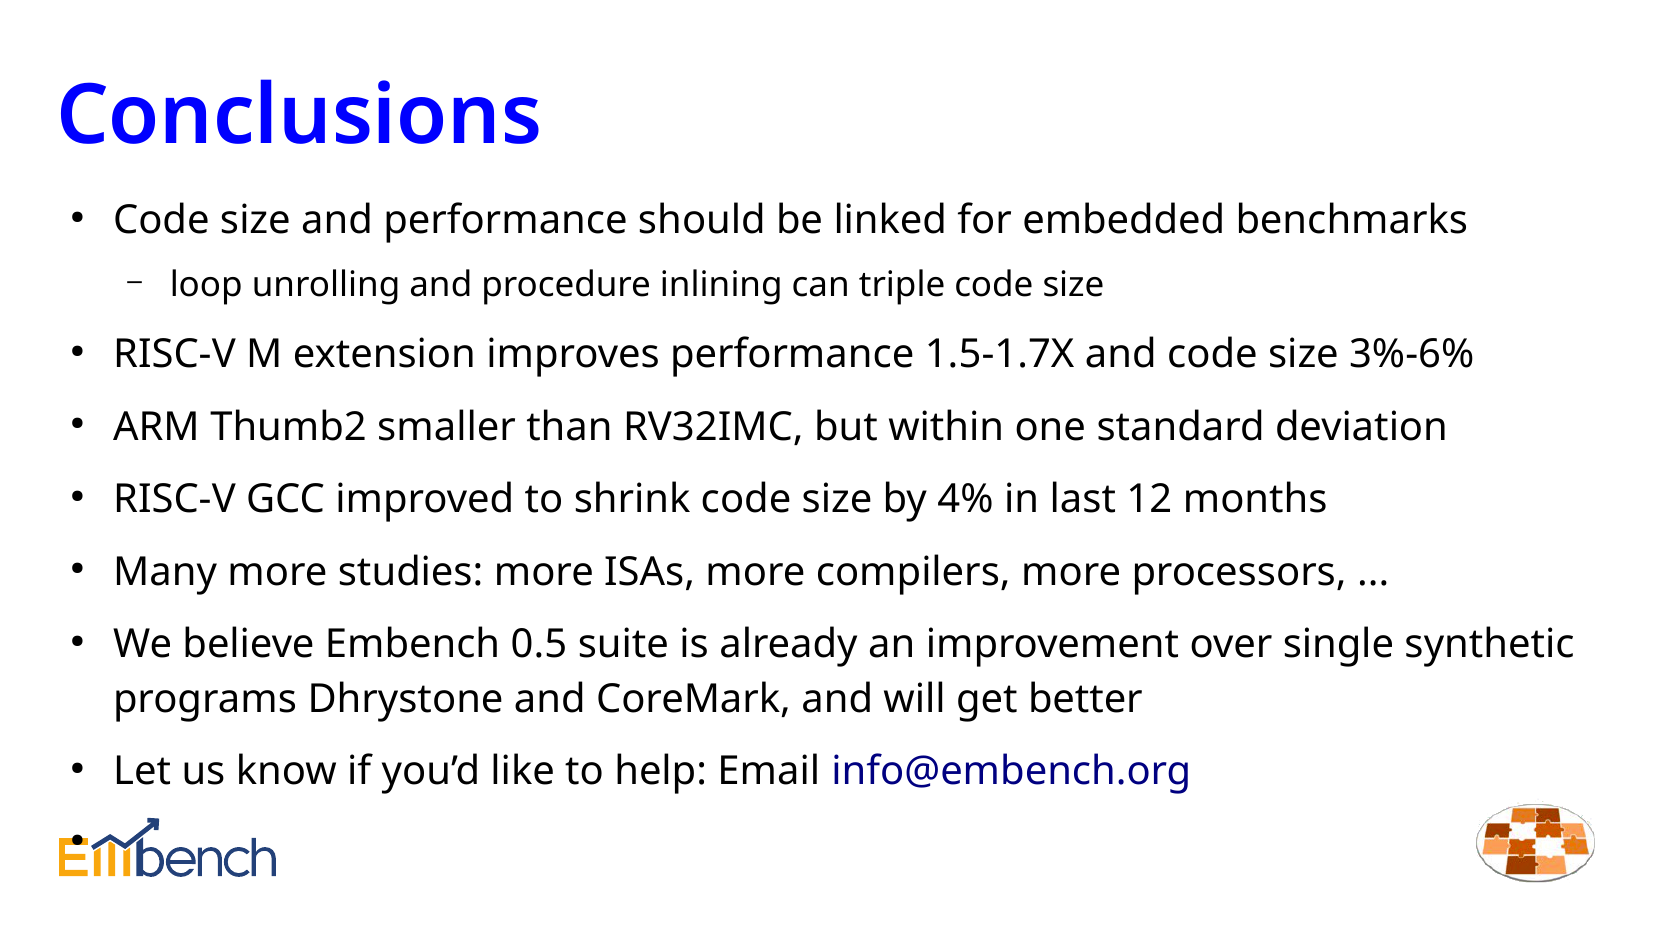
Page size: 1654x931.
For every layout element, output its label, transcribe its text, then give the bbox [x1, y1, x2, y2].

list Code size and performance should be linked for embedded benchmarks loop unrolling and procedure inlining can triple code size RISC-V M extension improves performance 1.5-1.7X and code size 3%-6% ARM Thumb2 smaller than RV32IMC, but within one standard deviation RISC-V GCC improved to shrink code size by 4% in last 12 months Many more studies: more ISAs, more compilers, more processors, ... We believe Embench 0.5 suite is already an improvement over single synthetic programs Dhrystone and CoreMark, and will get better Let us know if you’d like to help: Email info@embench.org [56, 190, 1598, 809]
title Conclusions [56, 49, 1597, 173]
picture [1476, 809, 1595, 883]
